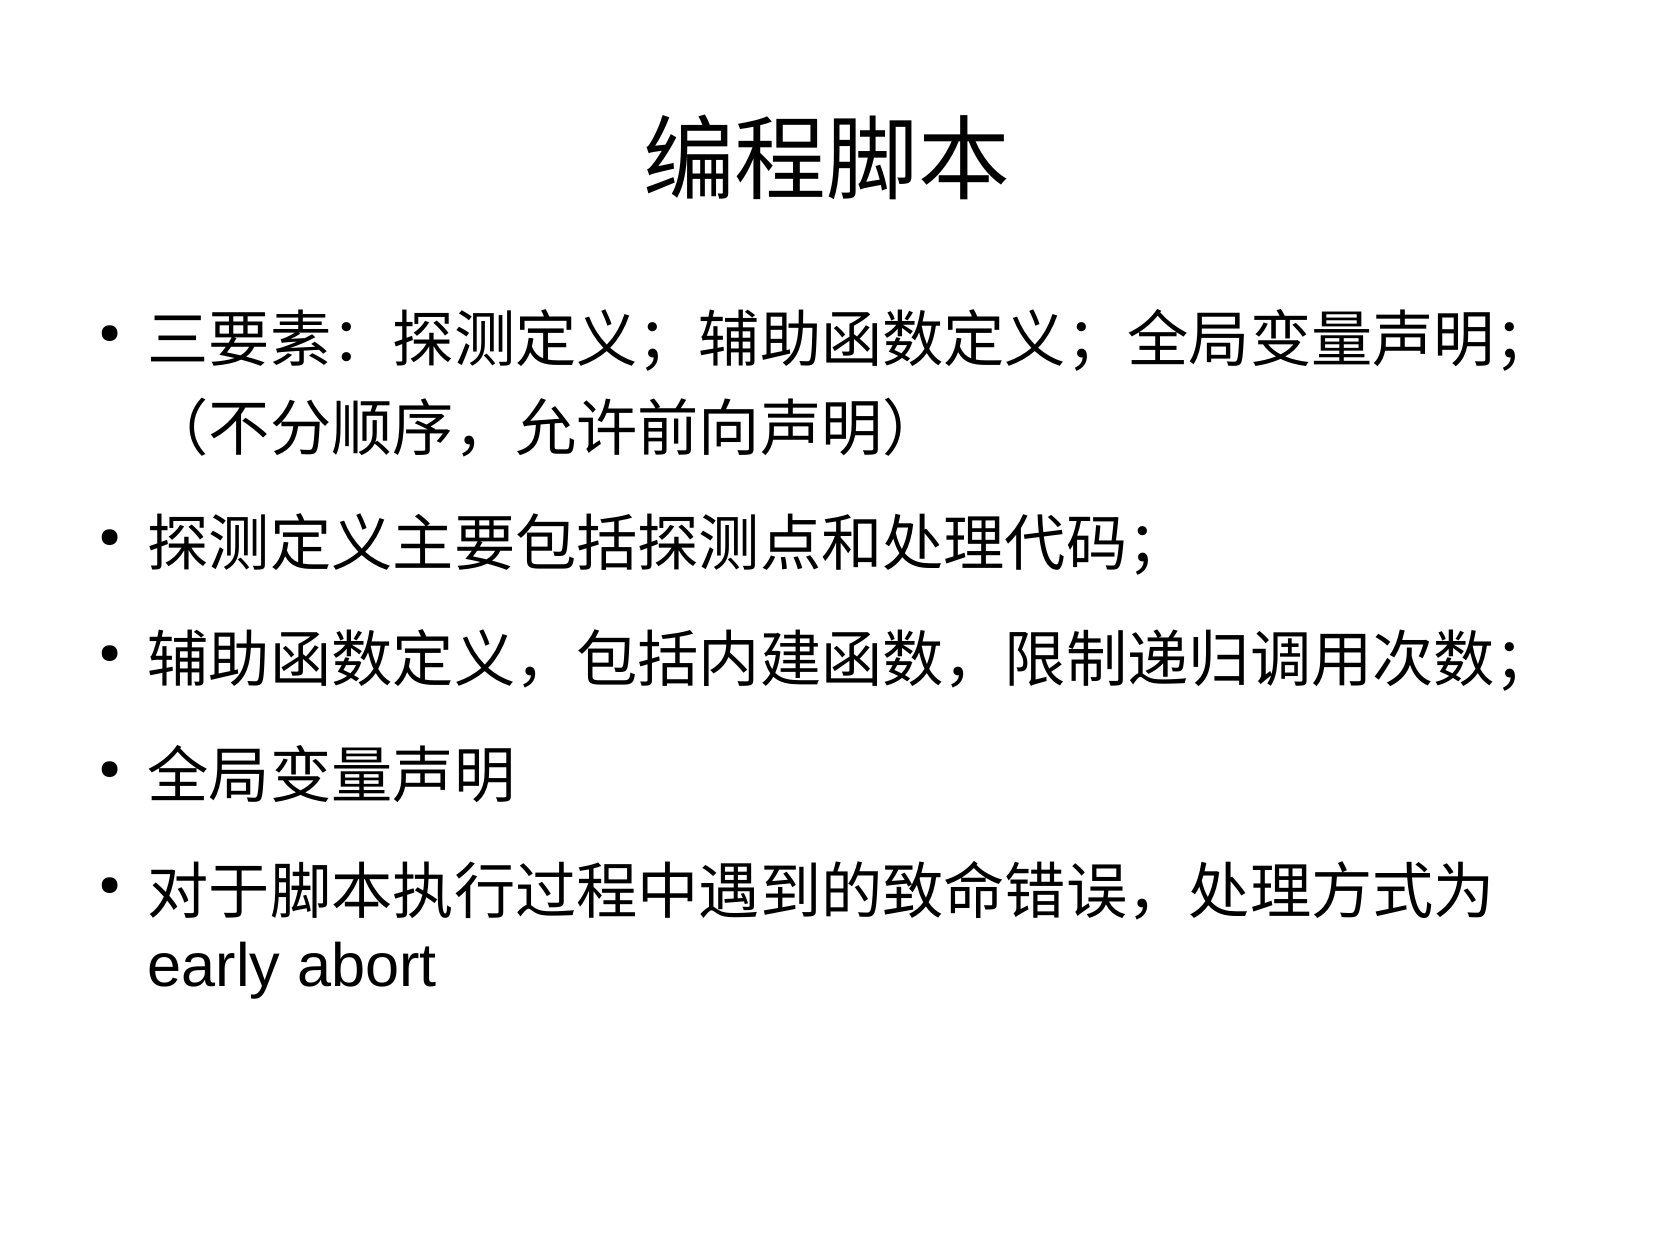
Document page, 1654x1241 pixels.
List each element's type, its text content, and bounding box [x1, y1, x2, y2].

list 三要素：探测定义；辅助函数定义；全局变量声明；（不分顺序，允许前向声明） 探测定义主要包括探测点和处理代码； 辅助函数定义，包括内建函数，限制递归调用次数； 全局变量声明 对于脚本执行过程中遇到的致命错误，处理方式为early abort [82, 290, 1571, 1010]
title 编程脚本 [82, 49, 1571, 257]
